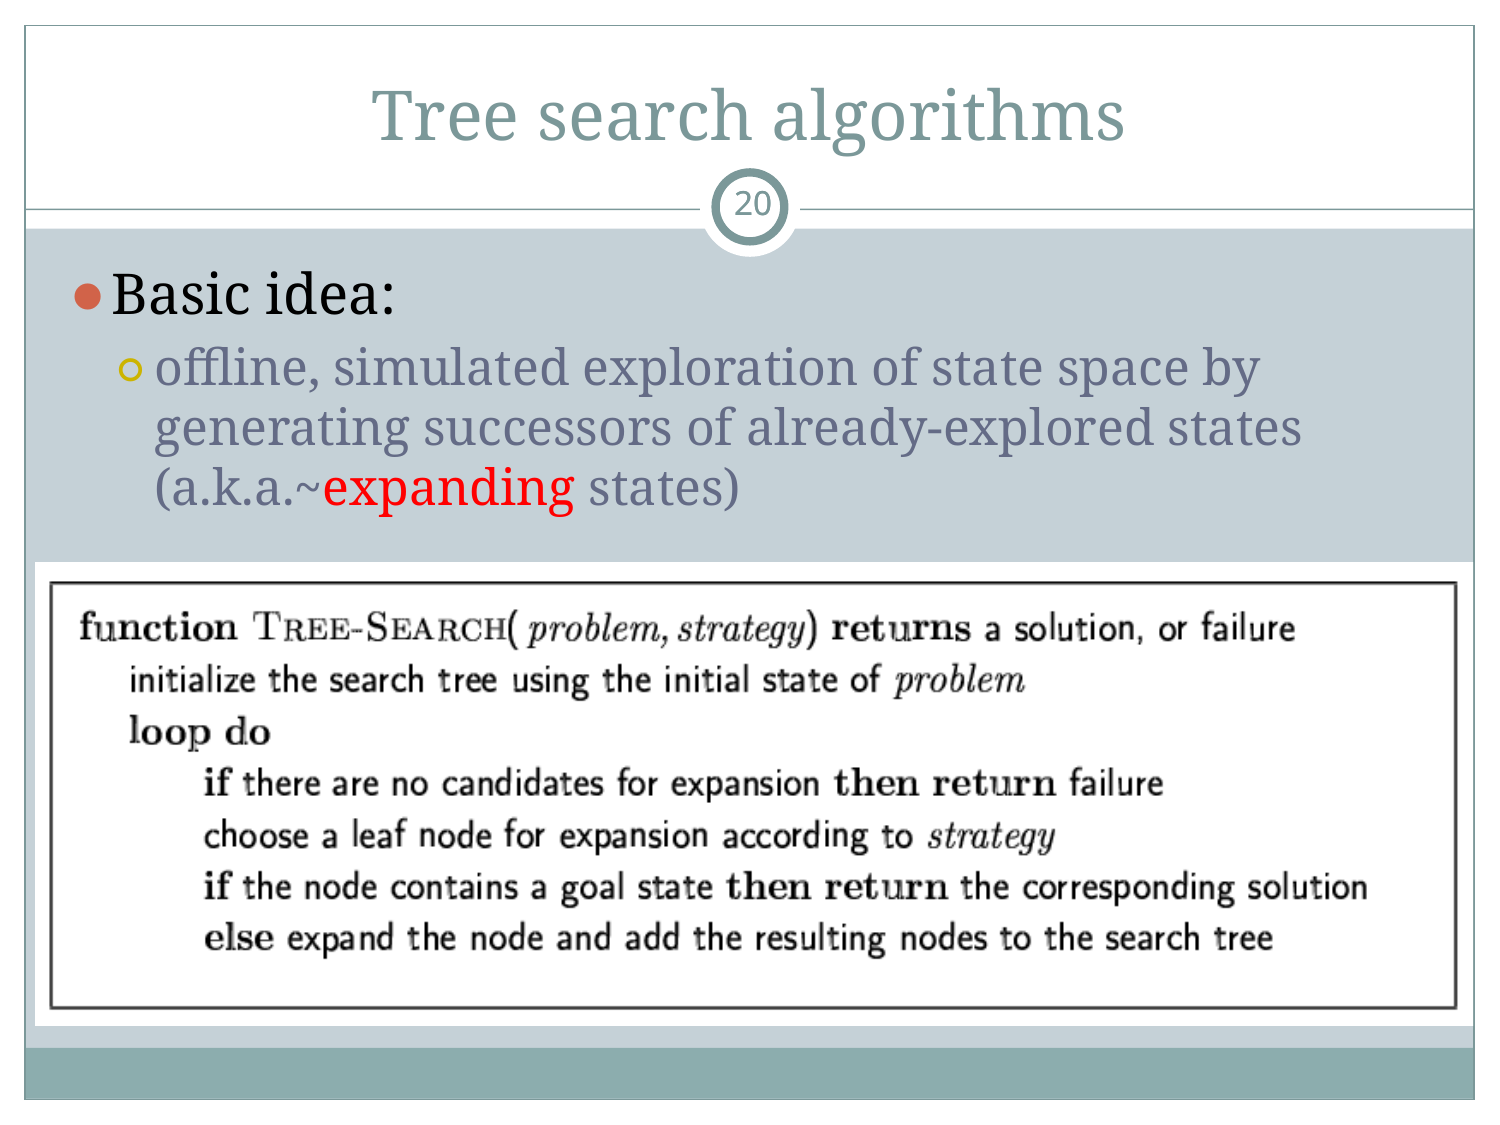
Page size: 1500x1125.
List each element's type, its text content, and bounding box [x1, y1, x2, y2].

picture [35, 562, 1474, 1026]
title Tree search algorithms [49, 37, 1450, 162]
list Basic idea: offline, simulated exploration of state space by generating successors of already-explored states (a.k.a.~expanding states) [49, 250, 1445, 562]
slide_number <number> [715, 168, 791, 241]
